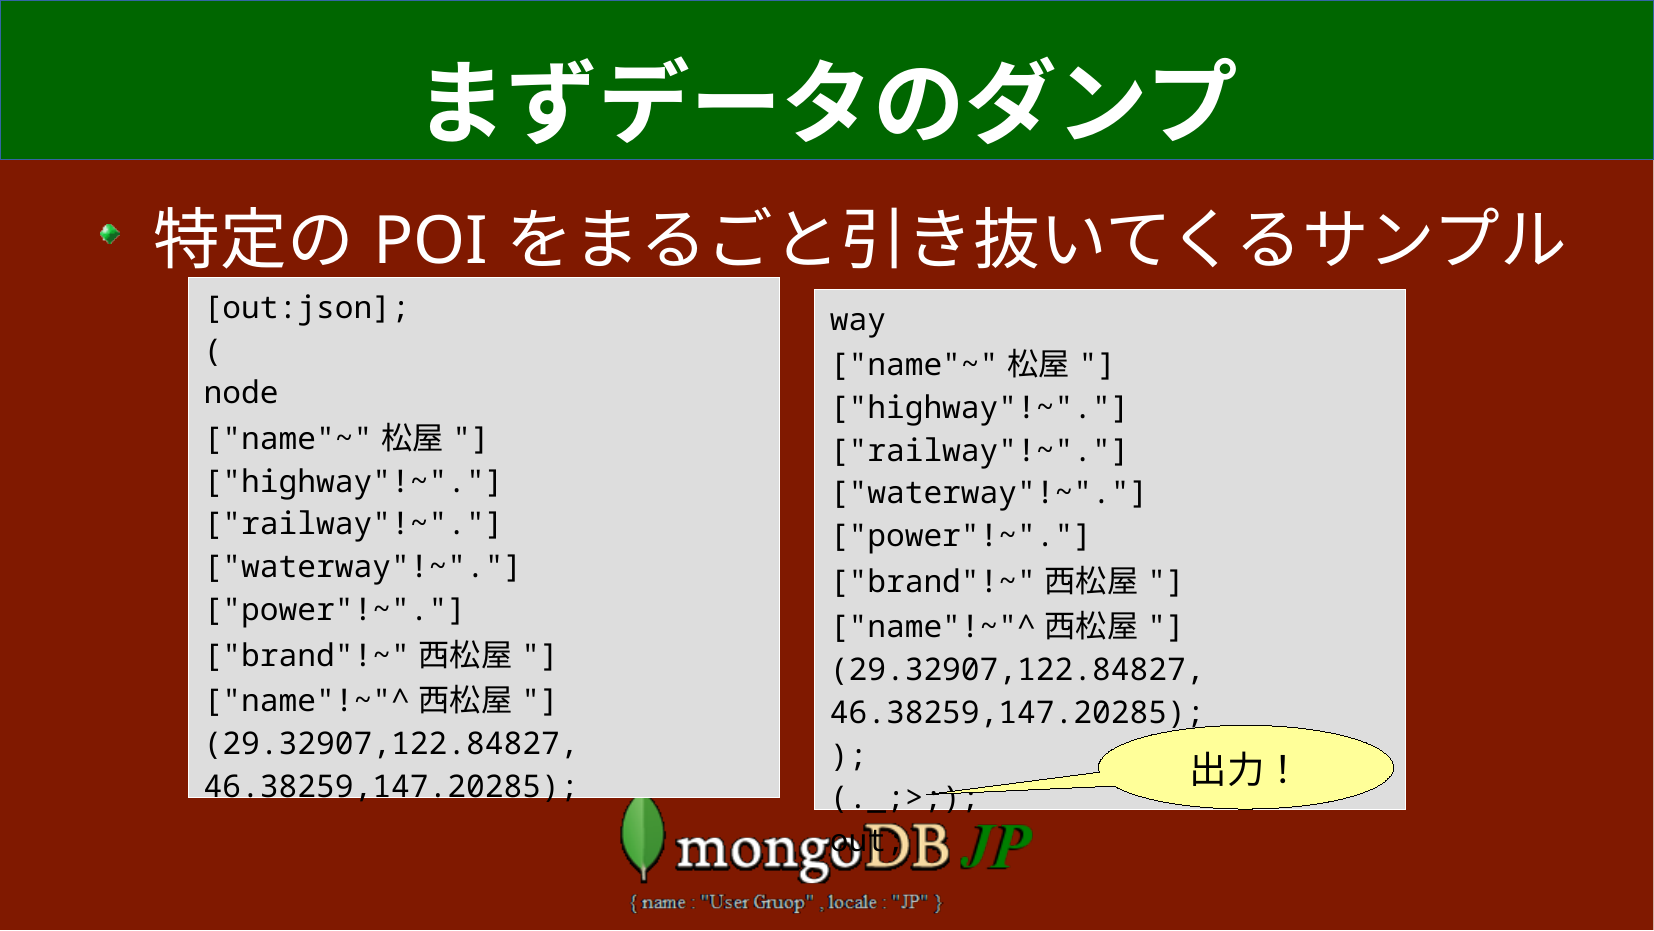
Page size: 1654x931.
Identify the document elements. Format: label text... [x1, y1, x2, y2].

text_box way ["name"~"松屋"] ["highway"!~"."] ["railway"!~"."] ["waterway"!~"."] ["power"!~"."] ["brand"!~"西松屋"] ["name"!~"^西松屋"] (29.32907,122.84827, 46.38259,147.20285); ); (._;>;); out; [814, 289, 1406, 810]
list 特定のPOIをまるごと引き抜いてくるサンプル [82, 185, 1571, 726]
text_box [out:json]; ( node ["name"~"松屋"] ["highway"!~"."] ["railway"!~"."] ["waterway"!~"."] ["power"!~"."] ["brand"!~"西松屋"] ["name"!~"^西松屋"] (29.32907,122.84827, 46.38259,147.20285); [188, 277, 780, 798]
title まずデータのダンプ [82, 37, 1571, 156]
text_box way ["name"~"松屋"] ["highway"!~"."] ["railway"!~"."] ["waterway"!~"."] ["power"!~"."] ["brand"!~"西松屋"] ["name"!~"^西松屋"] (29.32907,122.84827, 46.38259,147.20285); ); (._;>;); out; [952, 787, 1238, 810]
text_box 出力！ [926, 725, 1394, 810]
picture [616, 784, 1047, 931]
